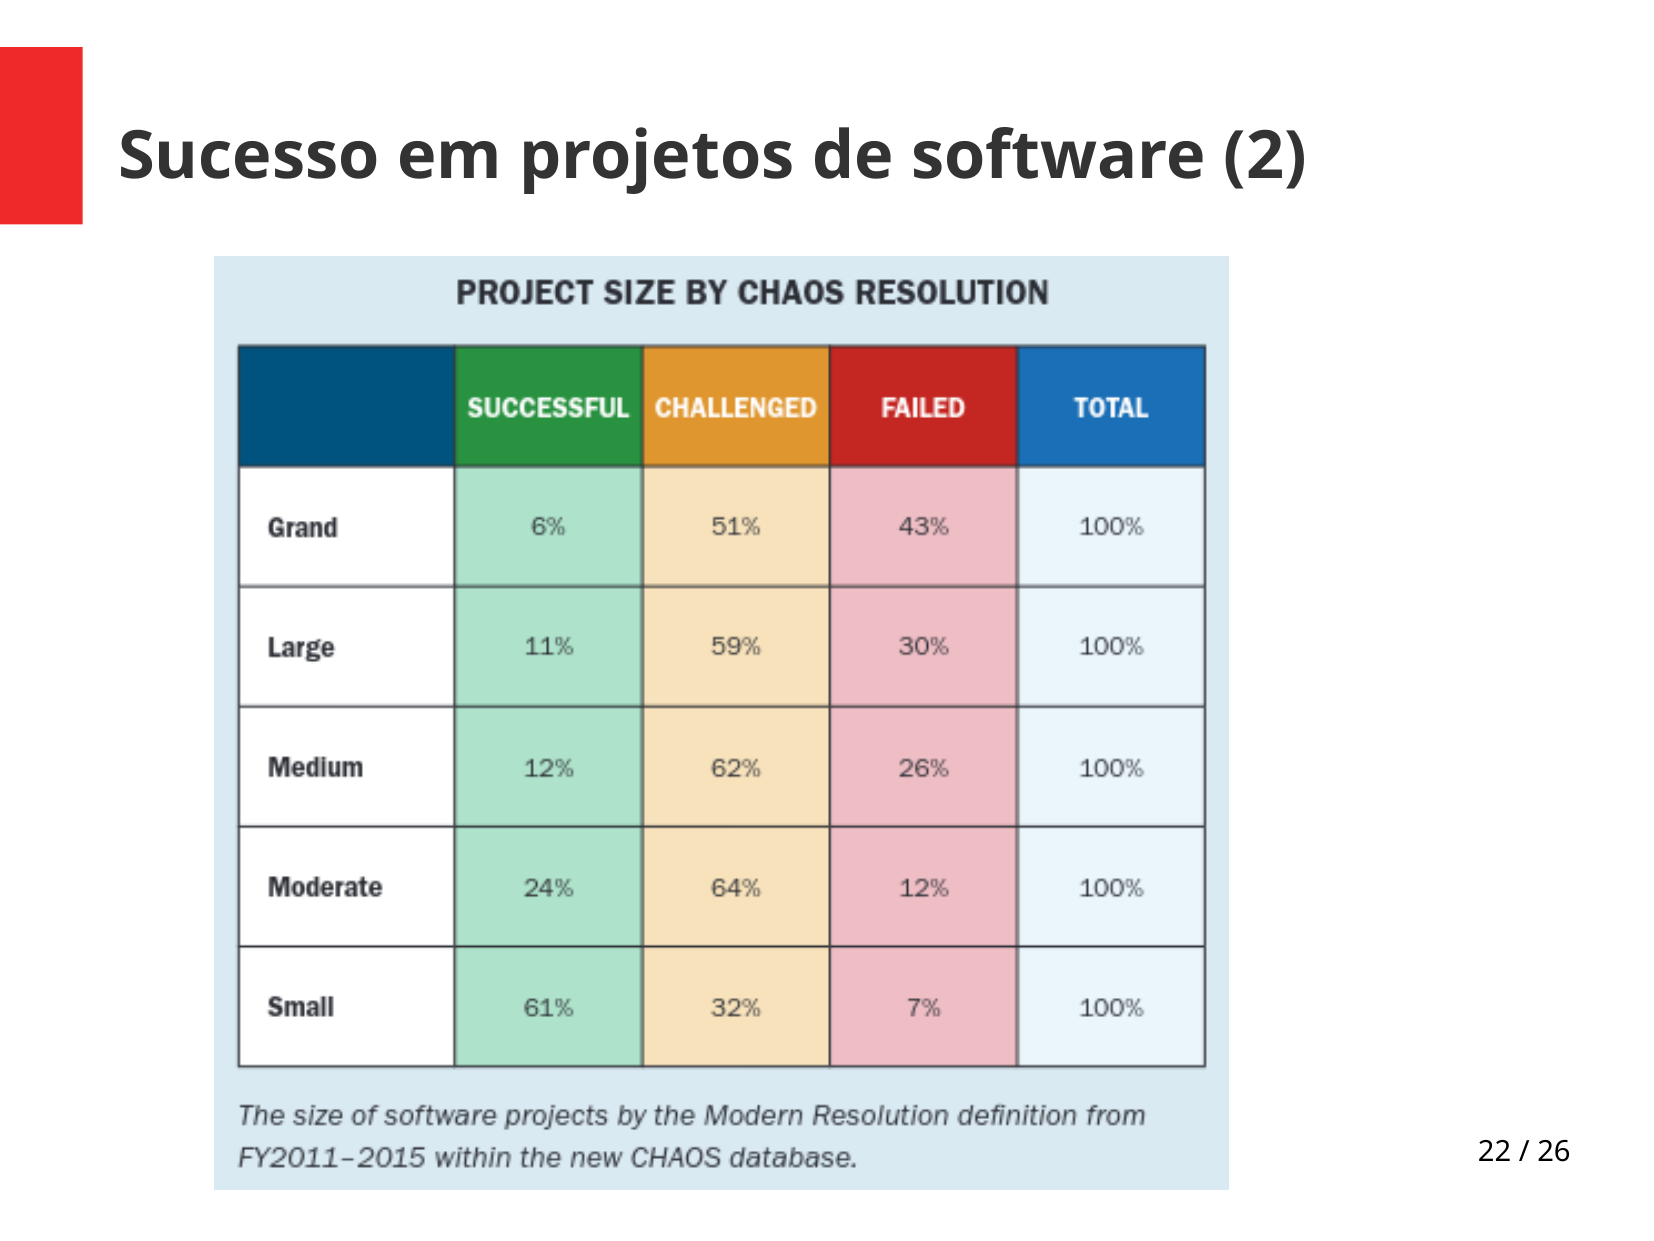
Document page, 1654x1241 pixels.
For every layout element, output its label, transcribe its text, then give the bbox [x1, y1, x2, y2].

title Sucesso em projetos de software (2) [118, 49, 1571, 257]
picture [214, 256, 1229, 1191]
